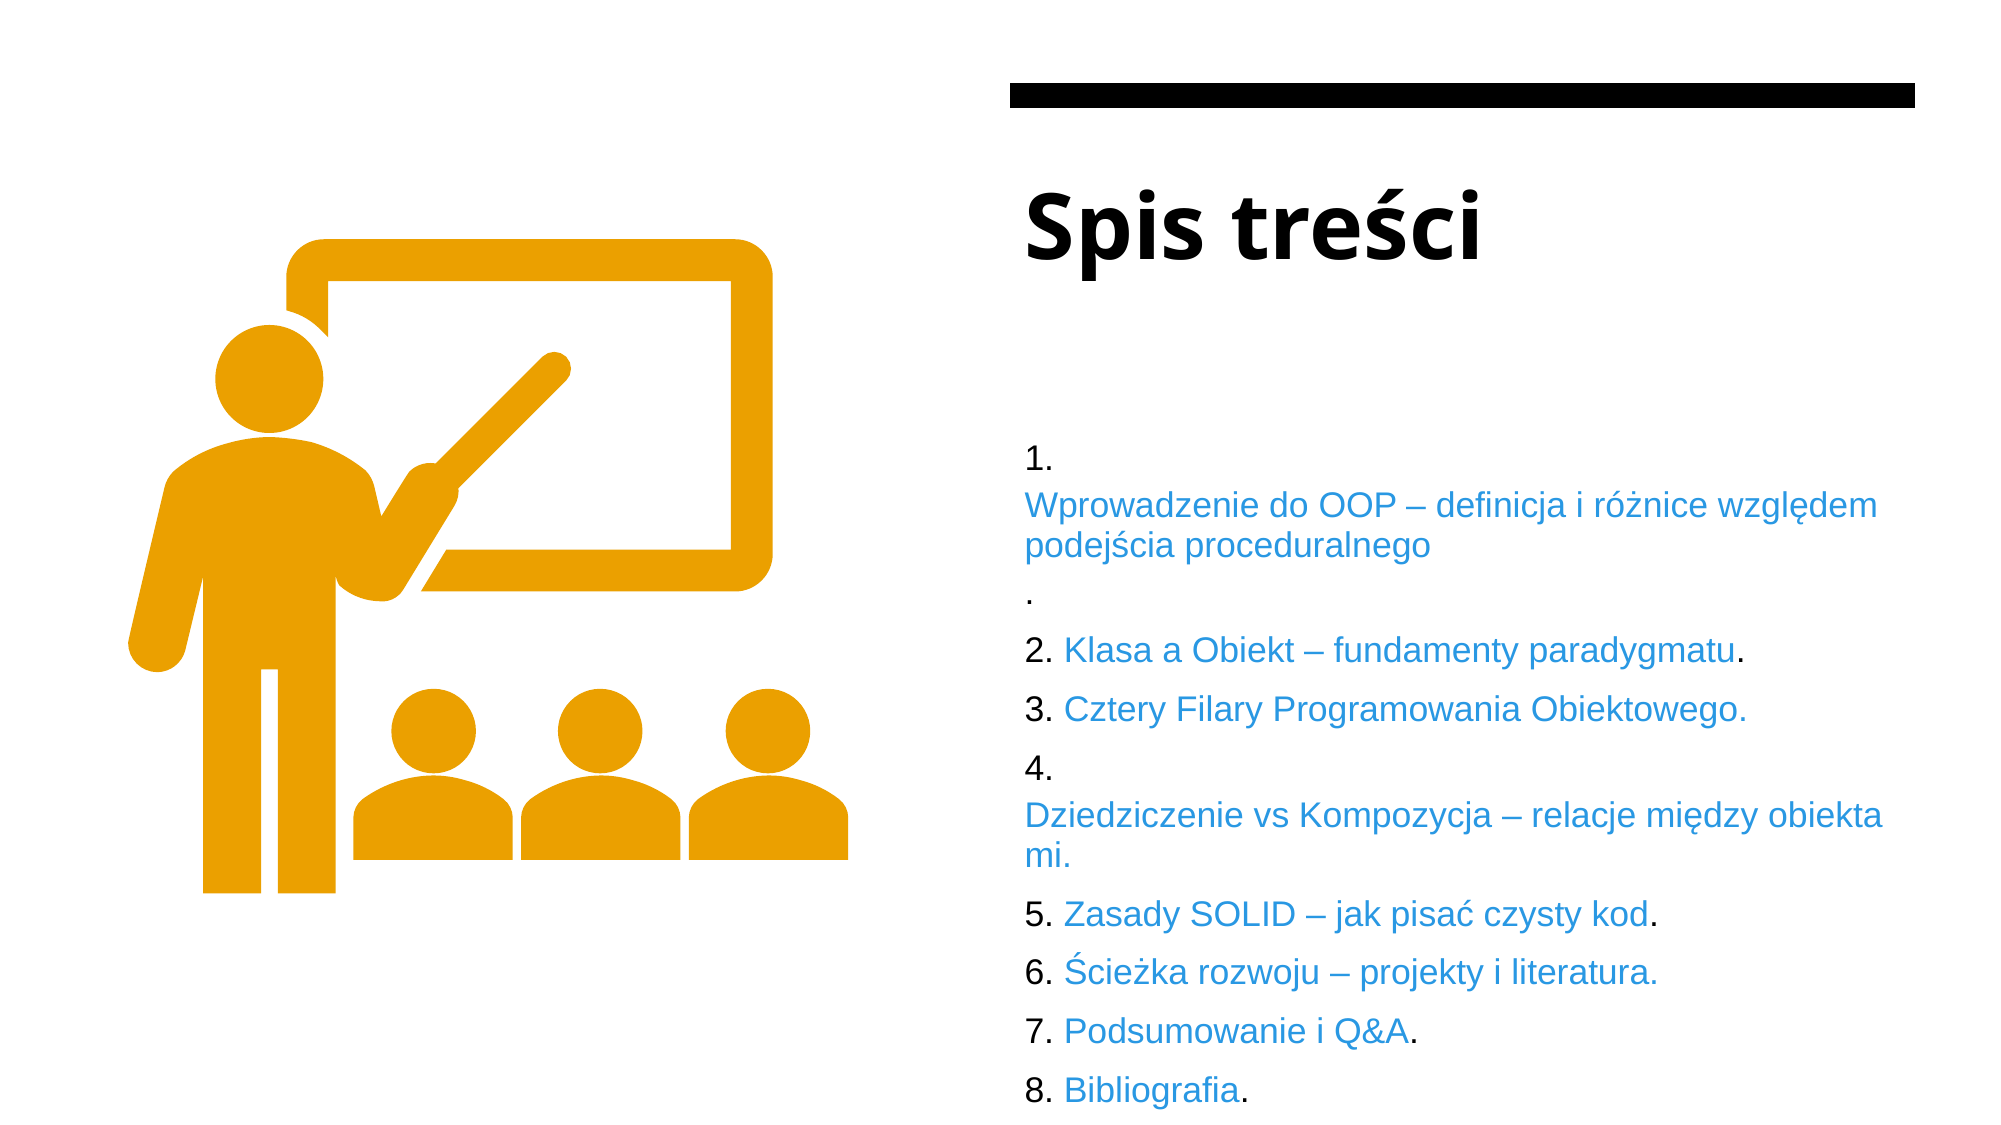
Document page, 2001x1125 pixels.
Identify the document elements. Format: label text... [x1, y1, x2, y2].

title Spis treści [1009, 160, 1914, 401]
picture [84, 155, 899, 969]
text_box [1010, 83, 1915, 108]
list 1. Wprowadzenie do OOP – definicja i różnice względem podejścia proceduralnego. 2. Klasa a Obiekt – fundamenty paradygmatu. 3. Cztery Filary Programowania Obiektowego. 4. Dziedziczenie vs Kompozycja – relacje między obiektami. 5. Zasady SOLID – jak pisać czysty kod. 6. Ścieżka rozwoju – projekty i literatura. 7. Podsumowanie i Q&A. 8. Bibliografia. [1009, 423, 1914, 1041]
